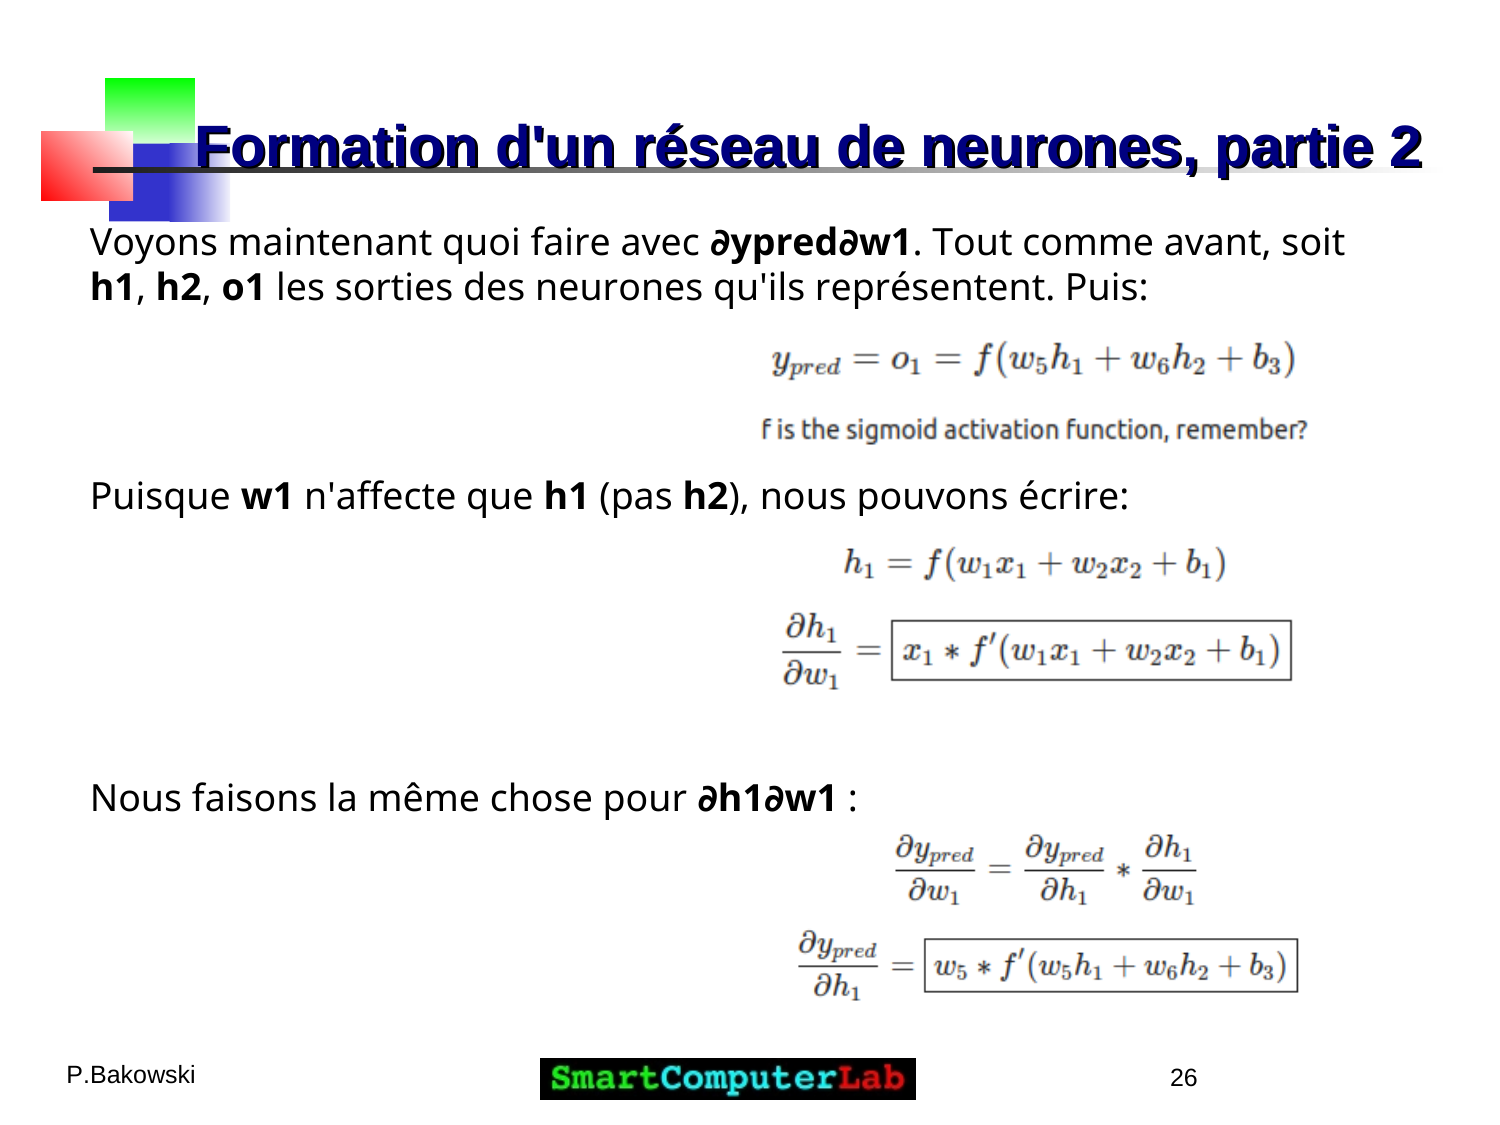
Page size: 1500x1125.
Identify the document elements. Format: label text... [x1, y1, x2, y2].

picture [660, 516, 1351, 709]
title Formation d'un réseau de neurones, partie 2 [180, 30, 1447, 186]
picture [705, 288, 1414, 480]
text_box Nous faisons la même chose pour ∂h1∂w1 : [75, 766, 1366, 857]
picture [735, 857, 1351, 1021]
text_box Voyons maintenant quoi faire avec ∂ypred∂w1. Tout comme avant, soit h1, h2, o1 les sorties des neurones qu'ils représentent. Puis: [75, 210, 1366, 316]
picture [540, 1058, 916, 1100]
text_box Puisque w1 n'affecte que h1 (pas h2), nous pouvons écrire: [75, 464, 1366, 555]
